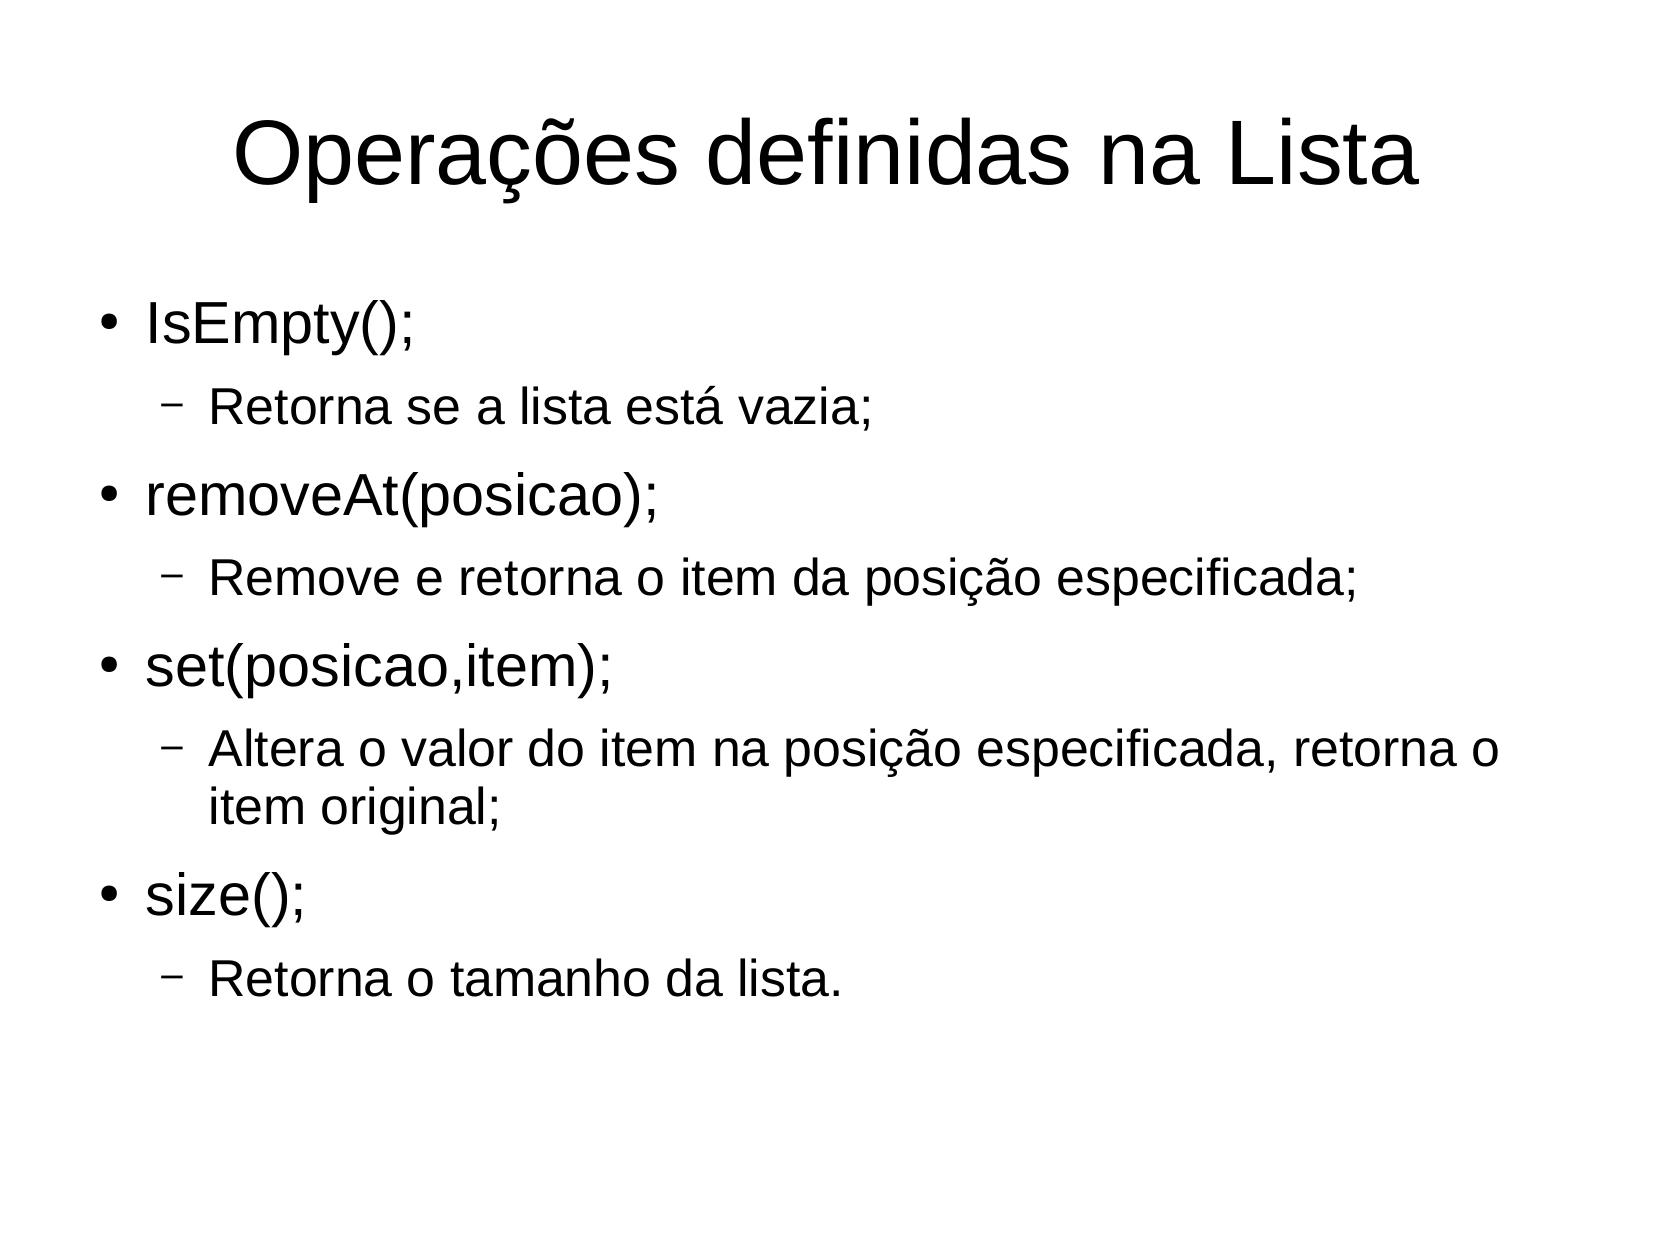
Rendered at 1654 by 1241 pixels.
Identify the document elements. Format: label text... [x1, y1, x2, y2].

title Operações definidas na Lista [82, 49, 1571, 257]
list IsEmpty(); Retorna se a lista está vazia; removeAt(posicao); Remove e retorna o item da posição especificada; set(posicao,item); Altera o valor do item na posição especificada, retorna o item original; size(); Retorna o tamanho da lista. [82, 290, 1571, 1010]
